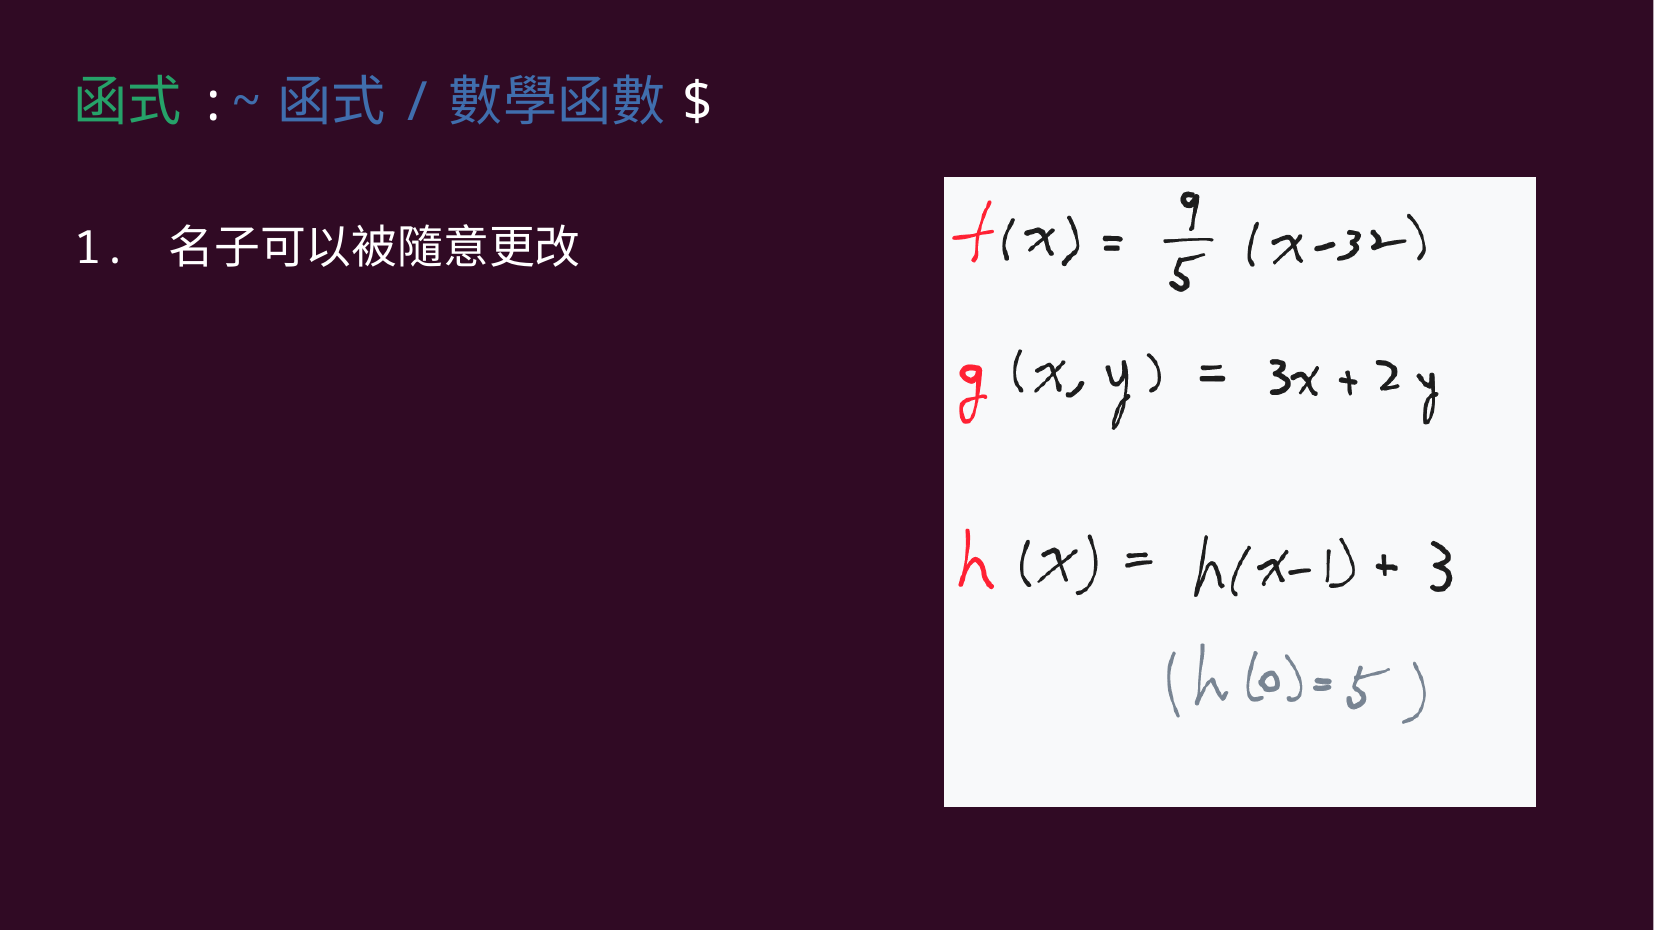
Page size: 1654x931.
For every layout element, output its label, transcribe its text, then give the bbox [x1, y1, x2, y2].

text_box 1. 名子可以被隨意更改 [59, 193, 901, 672]
text_box 函式:~函式/數學函數$ [59, 55, 1201, 139]
picture [944, 177, 1536, 807]
